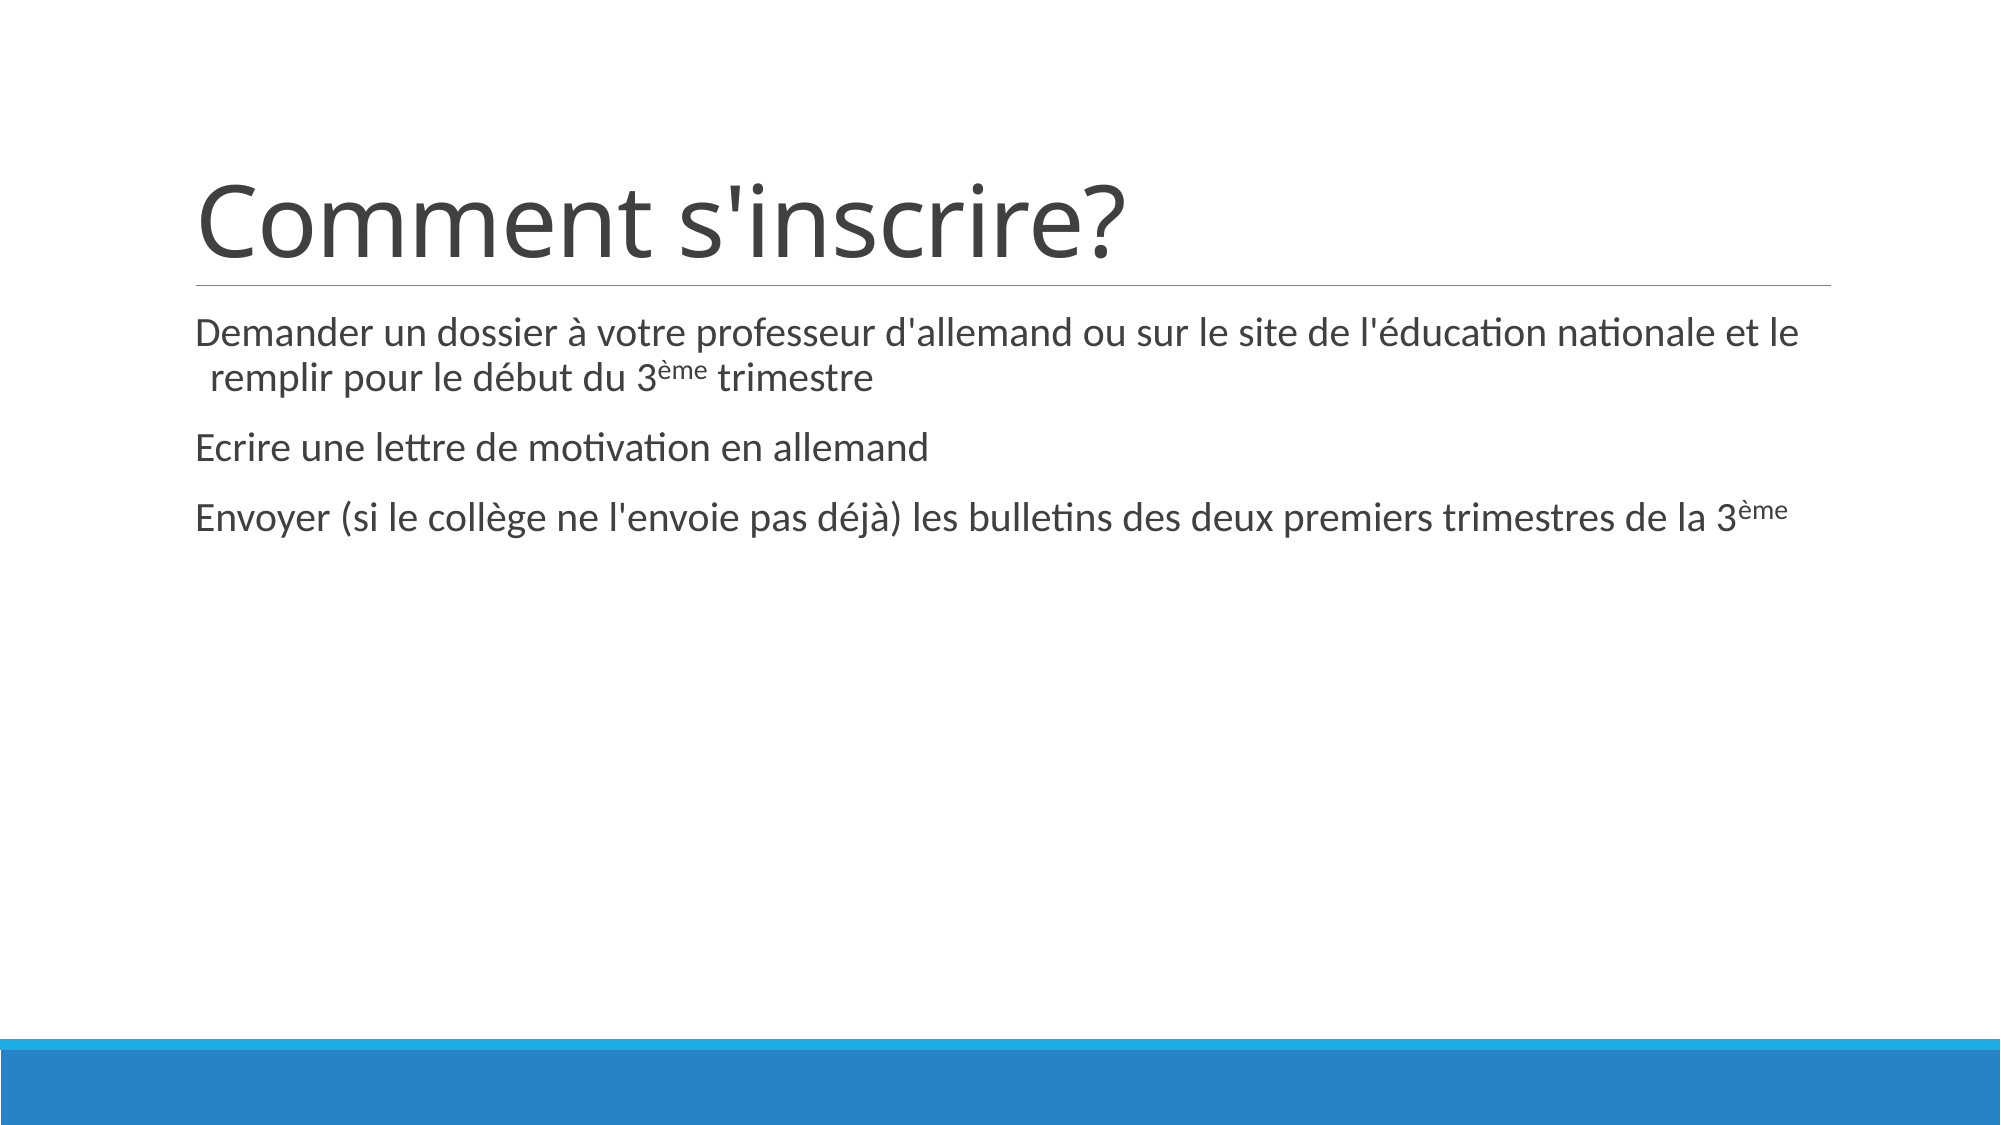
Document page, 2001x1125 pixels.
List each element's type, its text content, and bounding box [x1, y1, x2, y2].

title Comment s'inscrire? [180, 47, 1831, 286]
list Demander un dossier à votre professeur d'allemand ou sur le site de l'éducation nationale et le remplir pour le début du 3ème trimestre Ecrire une lettre de motivation en allemand Envoyer (si le collège ne l'envoie pas déjà) les bulletins des deux premiers trimestres de la 3ème [180, 302, 1831, 963]
